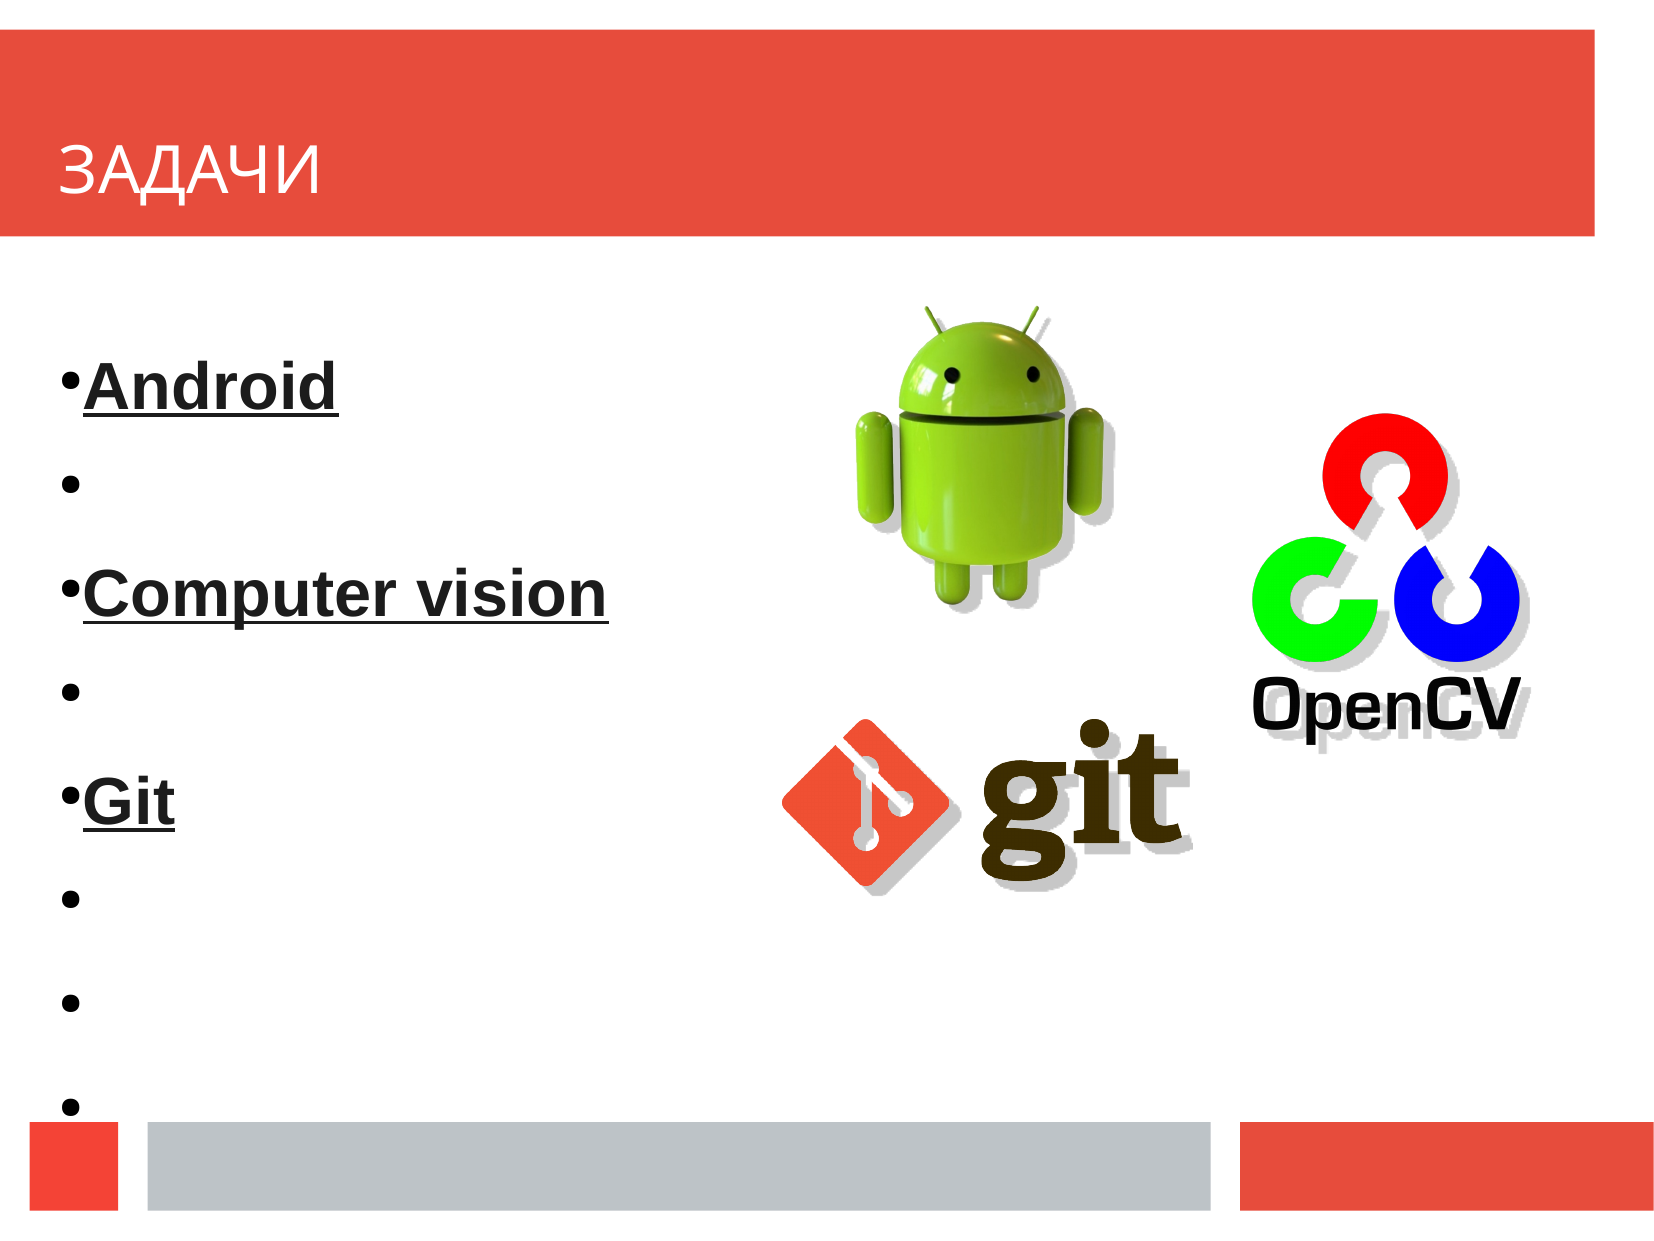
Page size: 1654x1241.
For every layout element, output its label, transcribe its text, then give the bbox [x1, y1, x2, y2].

picture [782, 719, 1182, 886]
title ЗАДАЧИ [59, 59, 1595, 207]
picture [1251, 413, 1521, 745]
picture [814, 296, 1133, 615]
list Android Computer vision Git [59, 342, 794, 1093]
